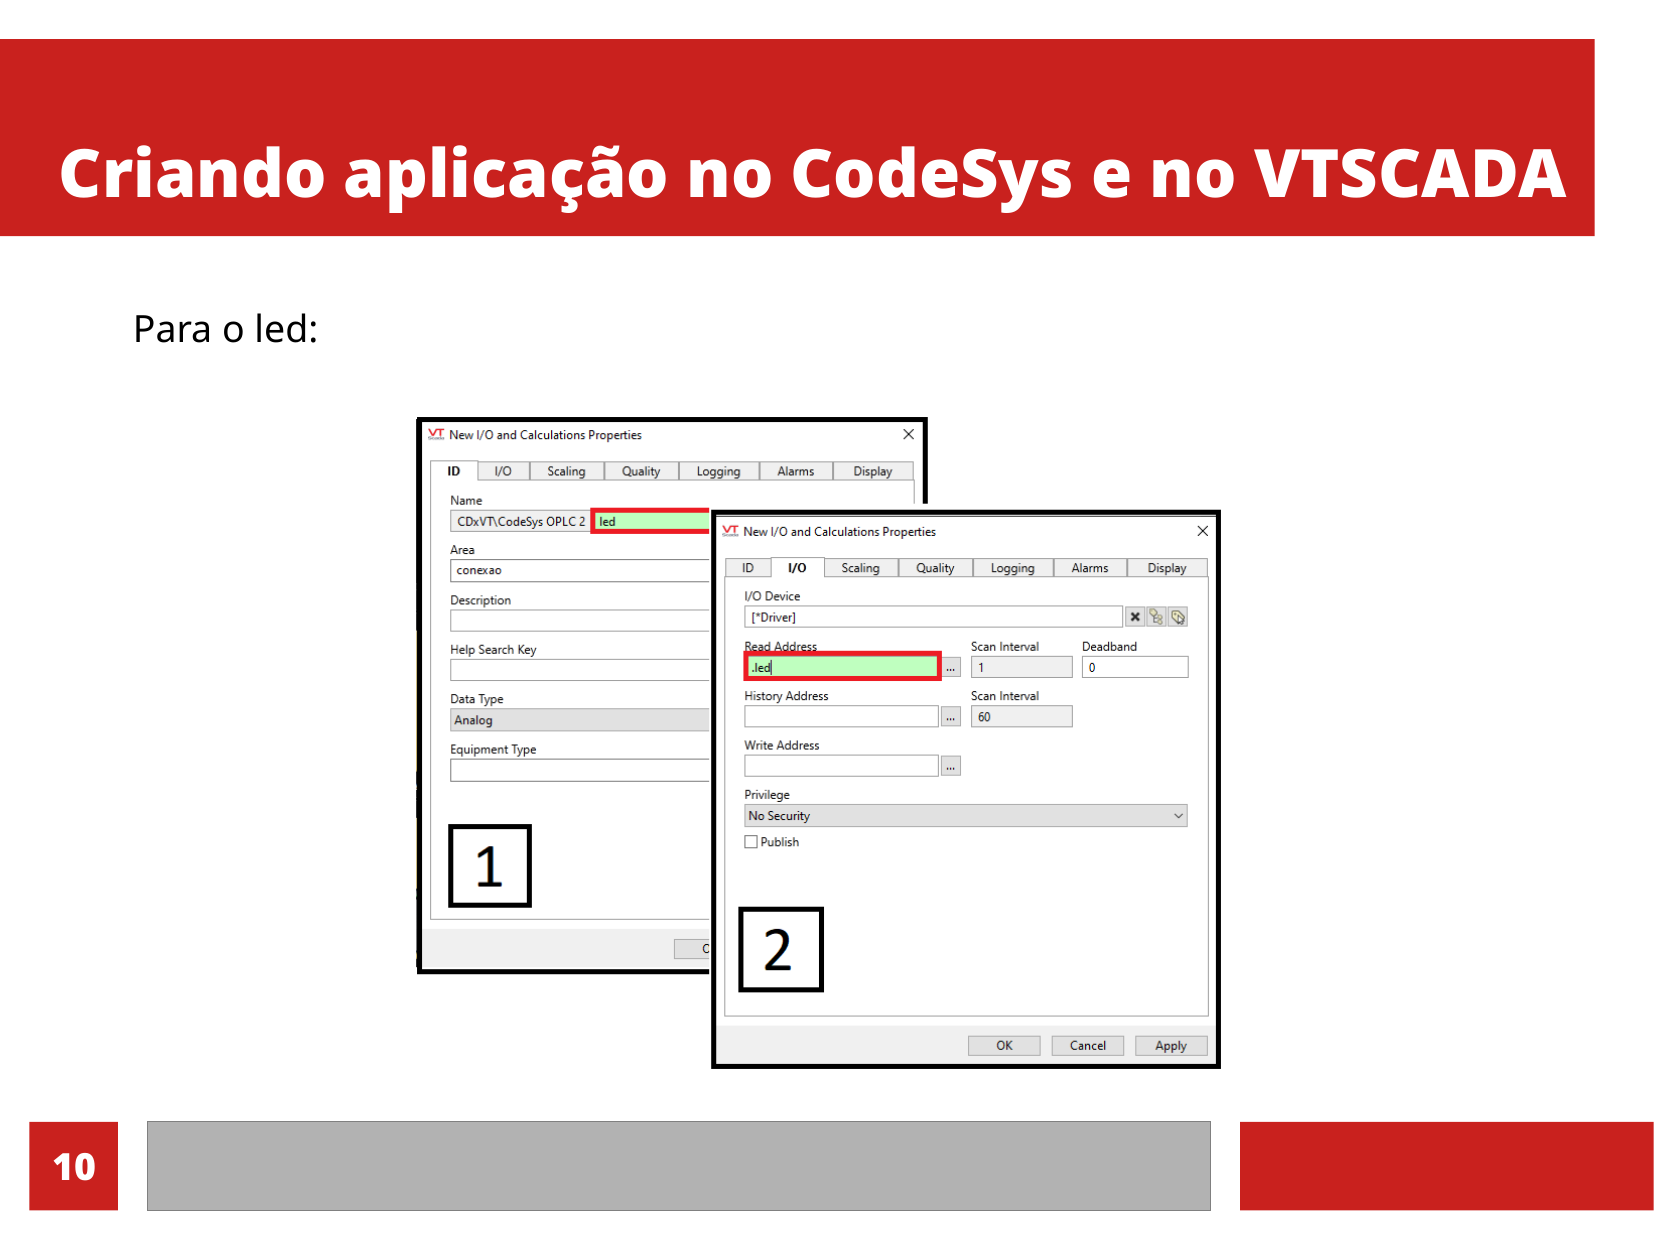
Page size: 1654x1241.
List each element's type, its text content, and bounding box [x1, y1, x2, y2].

title Criando aplicação no CodeSys e no VTSCADA [58, 58, 1595, 217]
text_box Para o led: [118, 294, 311, 358]
picture [413, 413, 1228, 1076]
